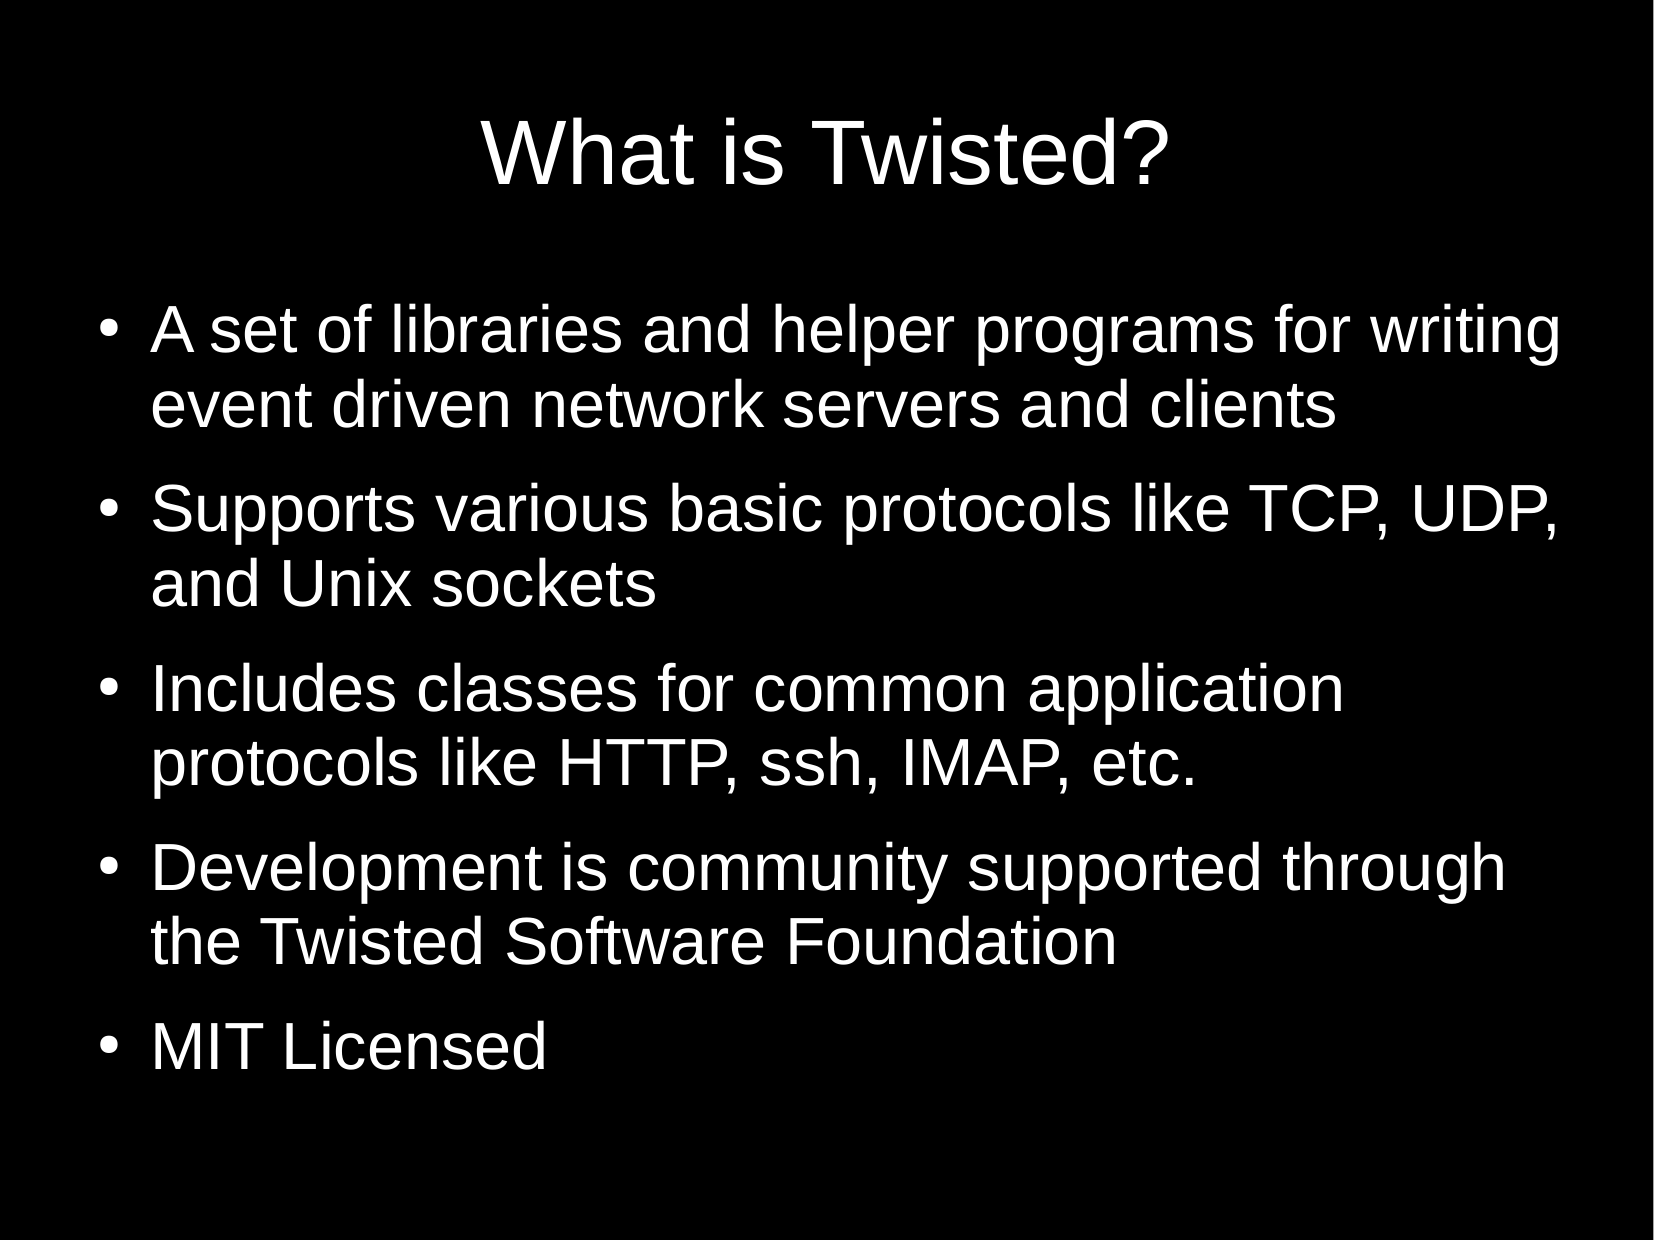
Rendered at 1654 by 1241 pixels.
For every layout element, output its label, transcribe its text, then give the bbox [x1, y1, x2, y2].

title What is Twisted? [82, 56, 1571, 250]
list A set of libraries and helper programs for writing event driven network servers and clients Supports various basic protocols like TCP, UDP, and Unix sockets Includes classes for common application protocols like HTTP, ssh, IMAP, etc. Development is community supported through the Twisted Software Foundation MIT Licensed [79, 292, 1568, 1097]
